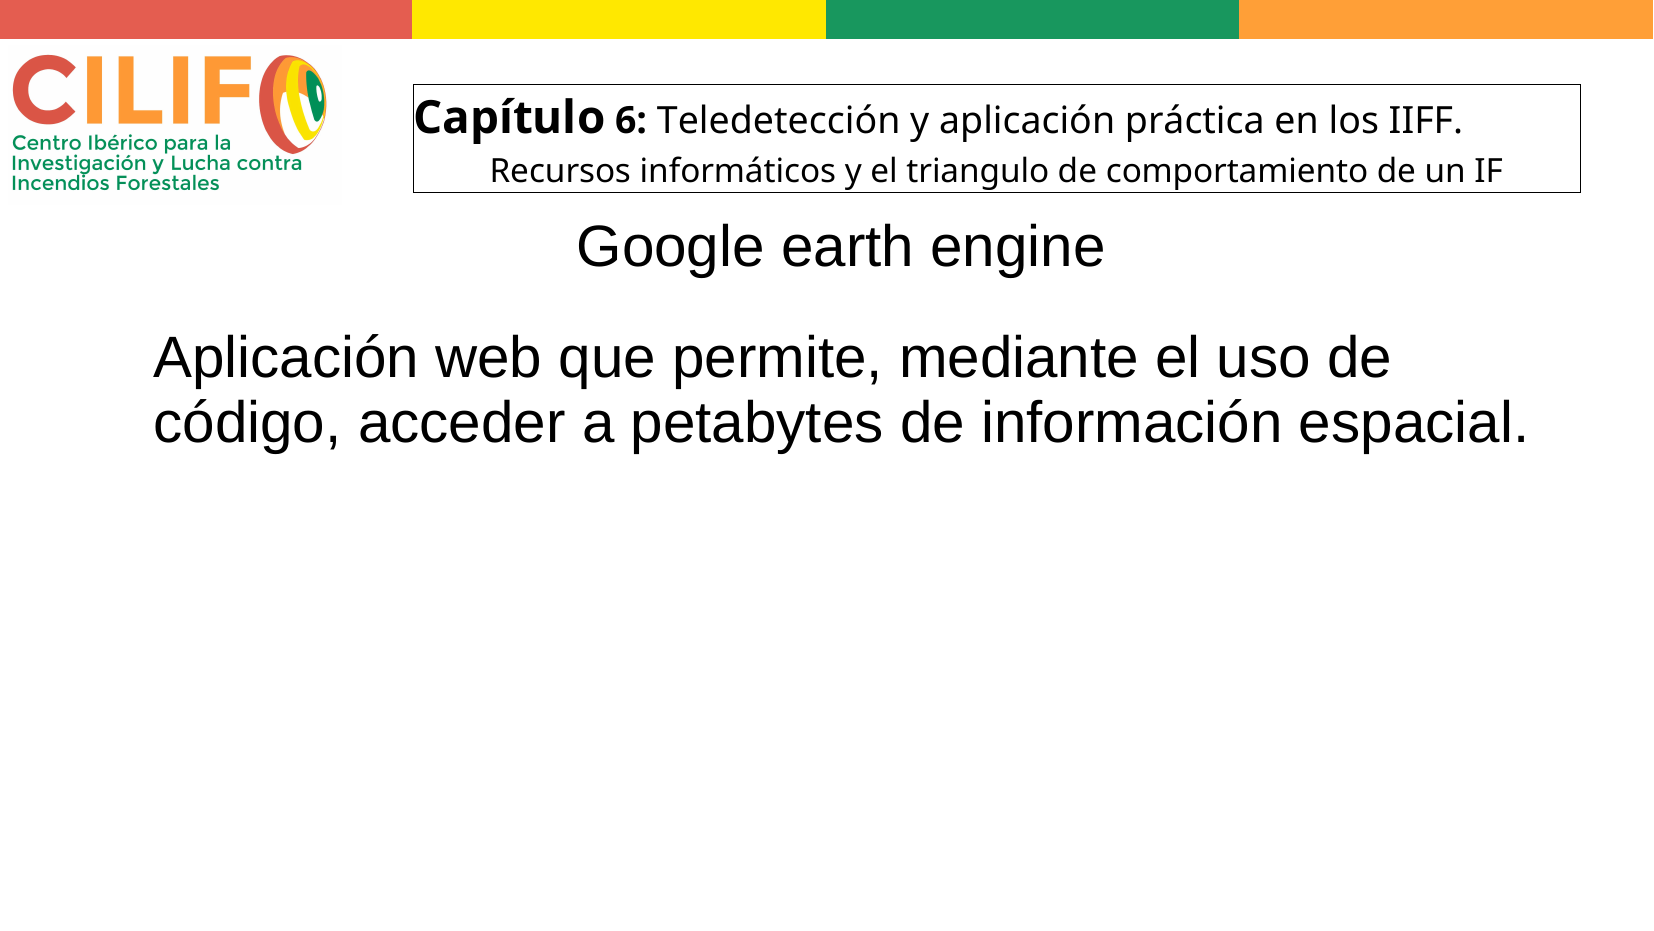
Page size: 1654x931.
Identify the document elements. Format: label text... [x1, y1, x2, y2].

title Google earth engine [206, 167, 1477, 324]
list Aplicación web que permite, mediante el uso de código, acceder a petabytes de información espacial. [82, 324, 1595, 857]
picture [8, 45, 342, 205]
